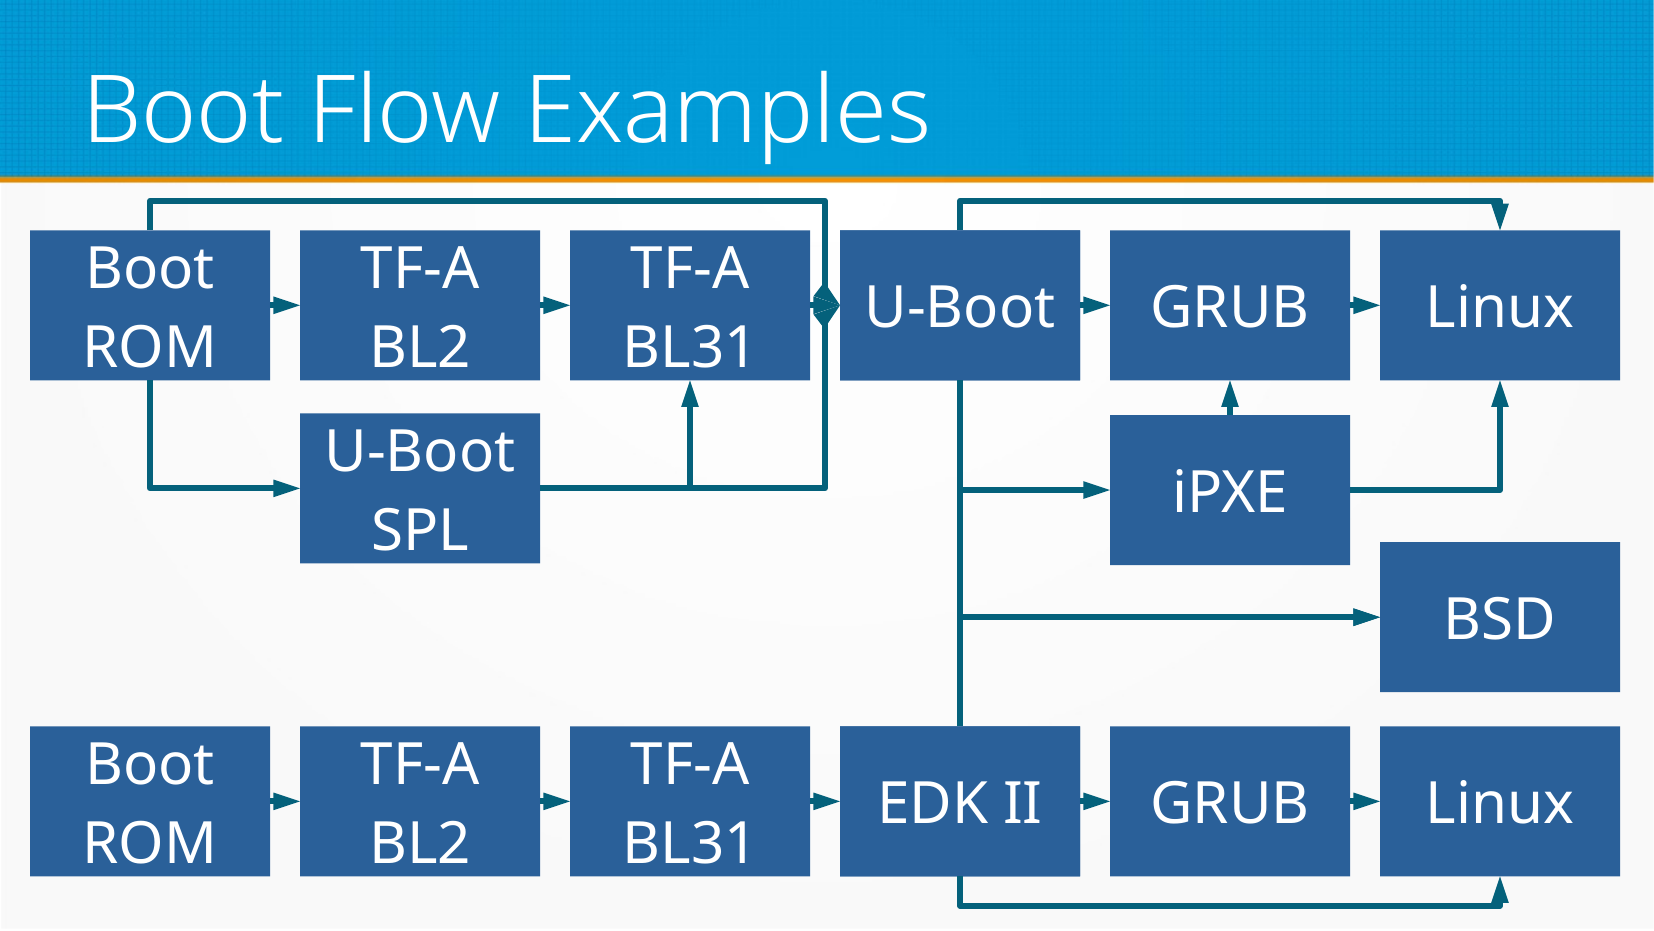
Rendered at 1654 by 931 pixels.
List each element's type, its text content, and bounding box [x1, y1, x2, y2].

text_box GRUB [1110, 230, 1351, 381]
title Boot Flow Examples [82, 14, 1571, 171]
text_box iPXE [1110, 415, 1351, 566]
text_box TF-A BL2 [300, 726, 541, 877]
text_box Boot ROM [30, 726, 271, 877]
picture [0, 175, 1654, 931]
text_box U-Boot [840, 230, 1081, 381]
text_box U-Boot SPL [300, 413, 541, 564]
text_box Linux [1380, 230, 1621, 381]
text_box TF-A BL31 [570, 230, 811, 381]
text_box TF-A BL31 [570, 726, 811, 877]
text_box EDK II [840, 726, 1081, 877]
text_box Linux [1380, 726, 1621, 877]
text_box Boot ROM [30, 230, 271, 381]
text_box BSD [1380, 542, 1621, 693]
text_box GRUB [1110, 726, 1351, 877]
text_box TF-A BL2 [300, 230, 541, 381]
